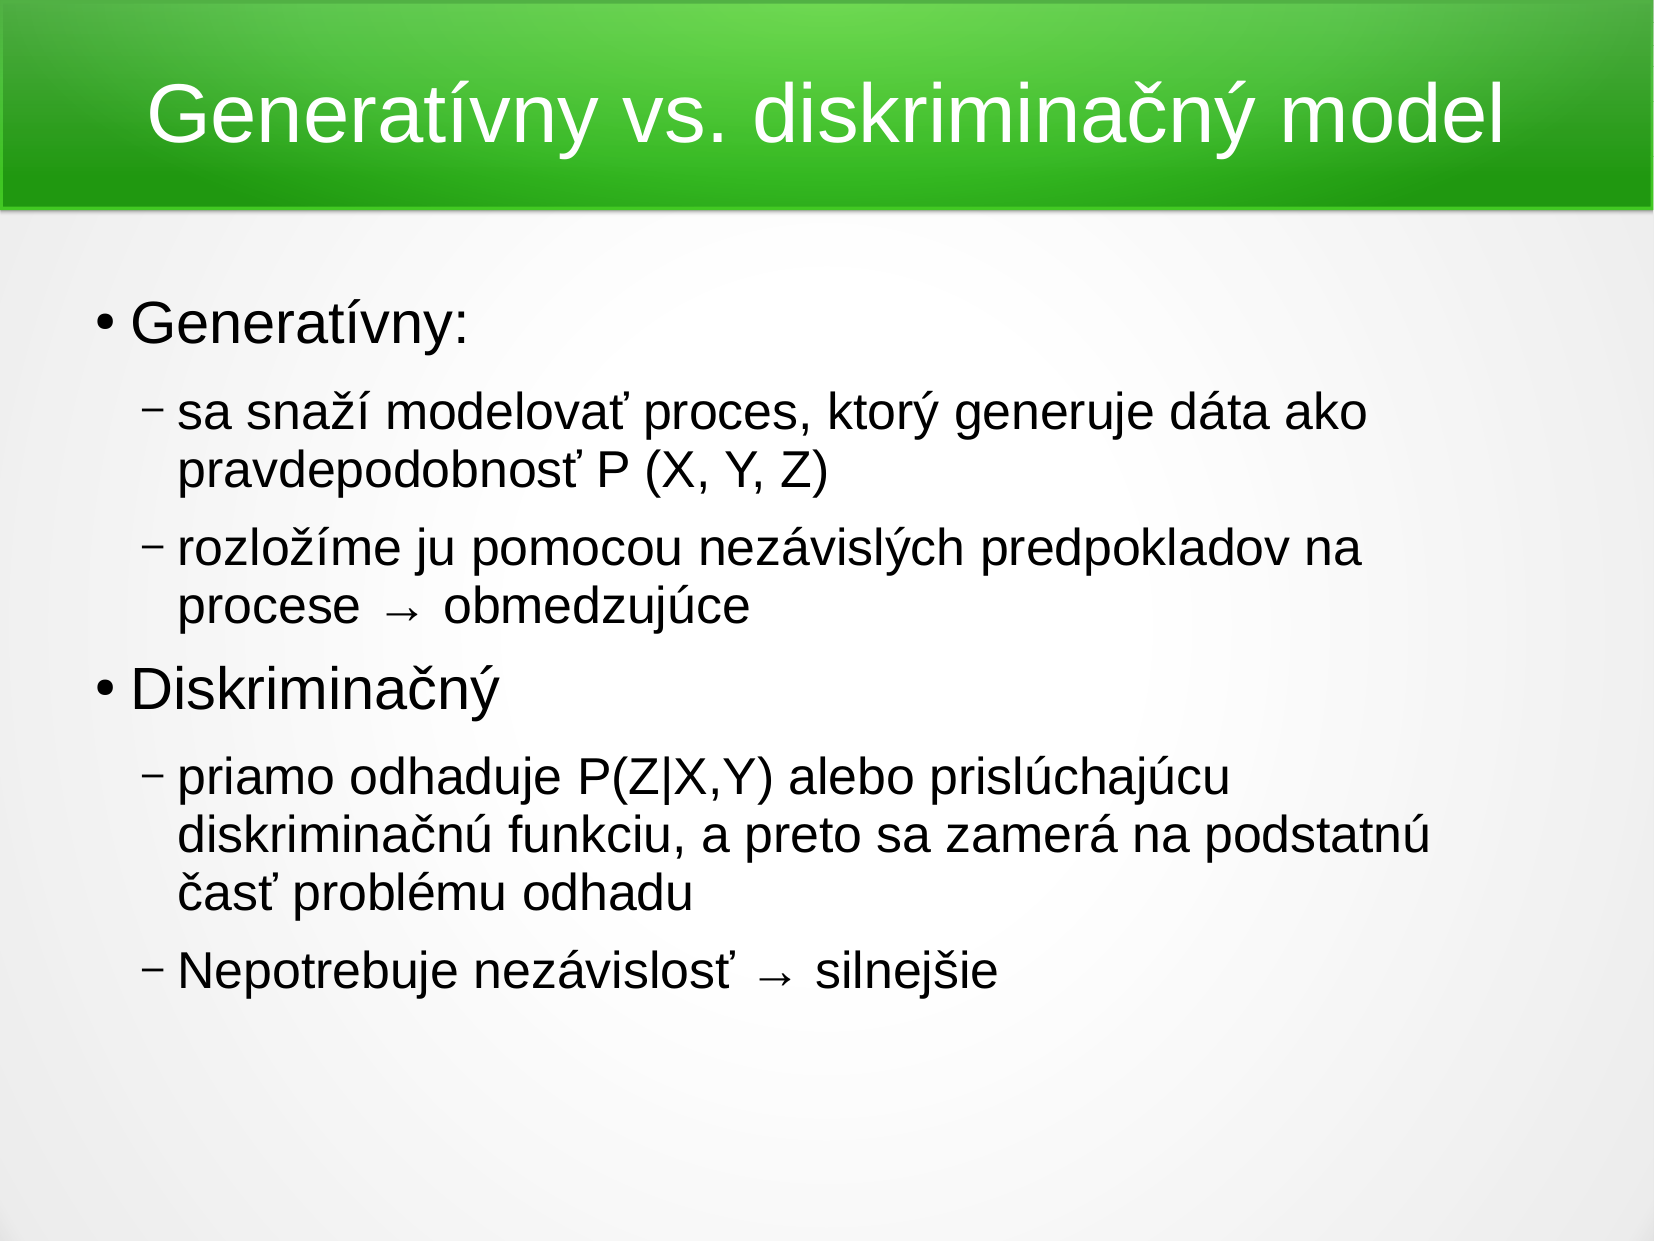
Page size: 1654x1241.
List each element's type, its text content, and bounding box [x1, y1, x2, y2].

title Generatívny vs. diskriminačný model [82, 49, 1571, 179]
list Generatívny: sa snaží modelovať proces, ktorý generuje dáta ako pravdepodobnosť P (X, Y, Z) rozložíme ju pomocou nezávislých predpokladov na procese → obmedzujúce Diskriminačný priamo odhaduje P(Z|X,Y) alebo prislúchajúcu diskriminačnú funkciu, a preto sa zamerá na podstatnú časť problému odhadu Nepotrebuje nezávislosť → silnejšie [82, 290, 1538, 1010]
